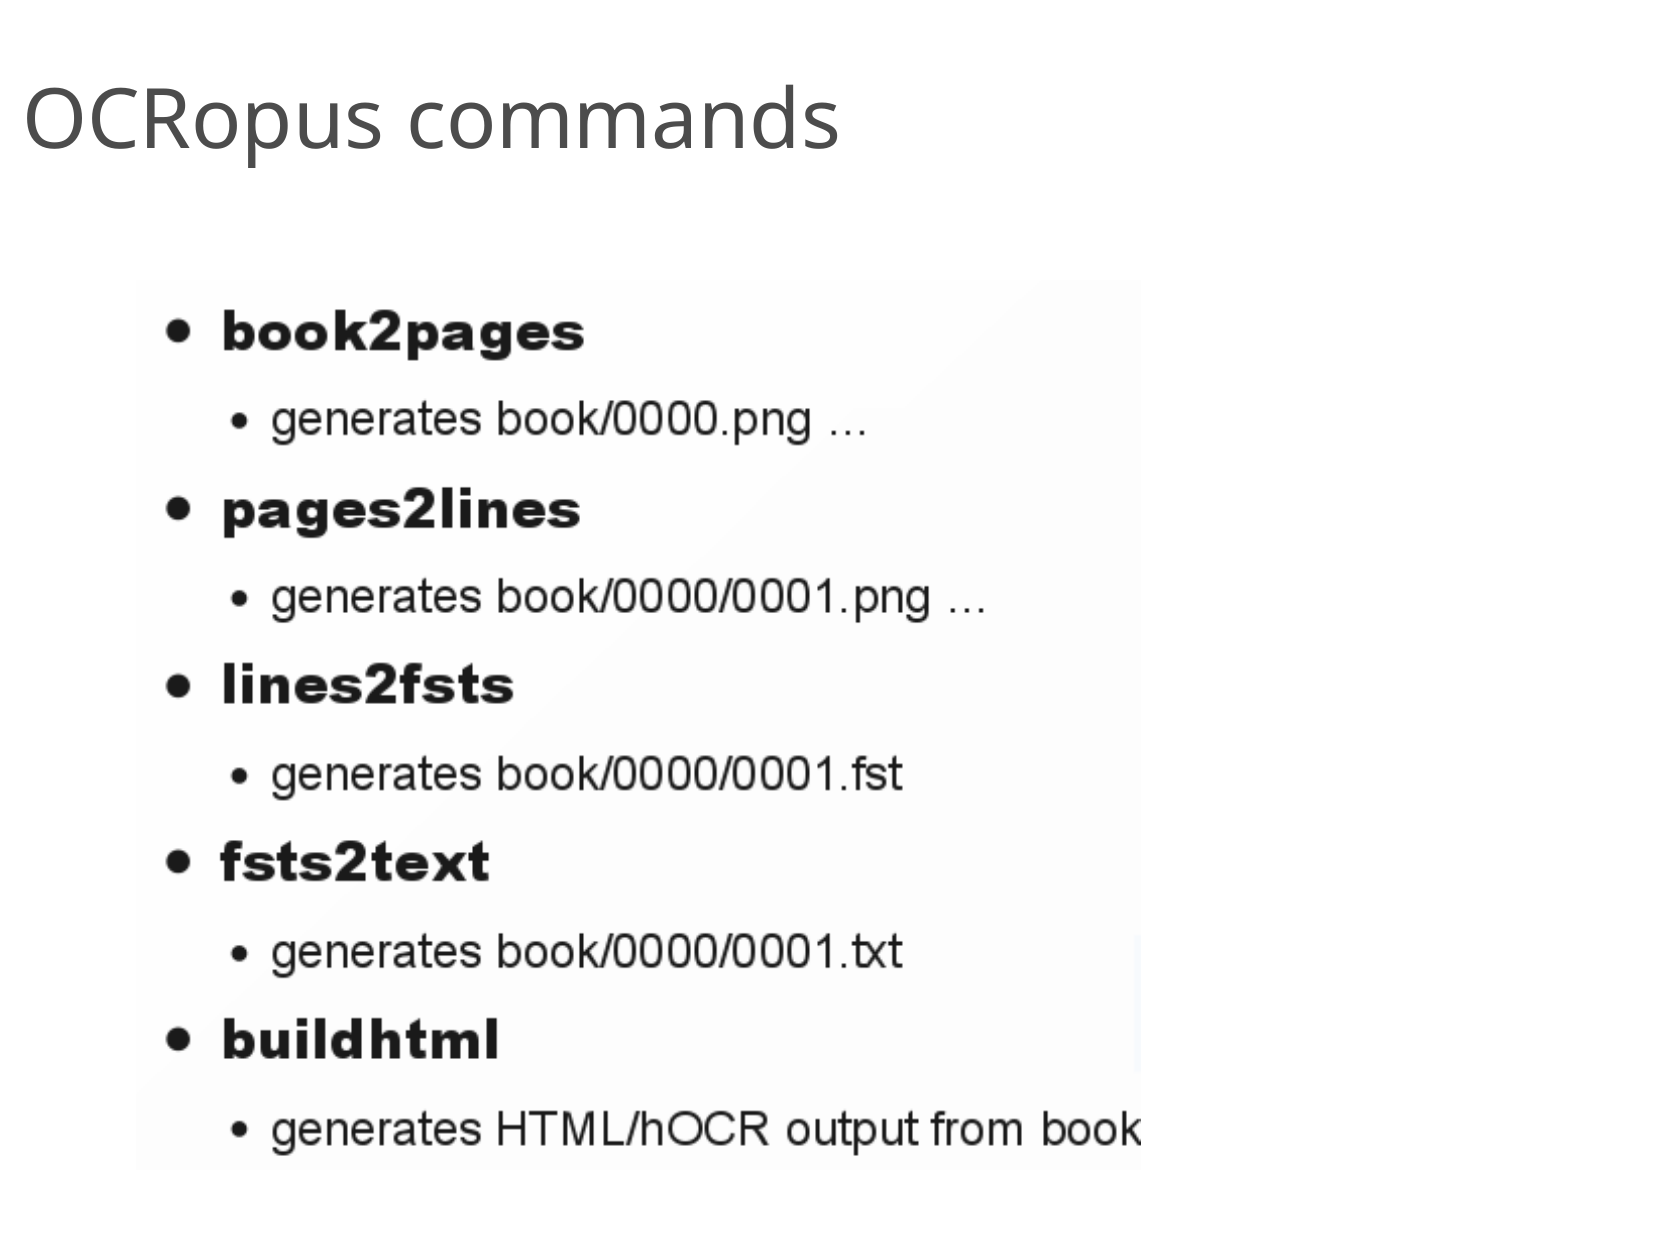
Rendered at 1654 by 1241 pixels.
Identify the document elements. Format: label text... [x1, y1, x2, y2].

picture [136, 280, 1141, 1170]
title OCRopus commands [22, 26, 1654, 205]
